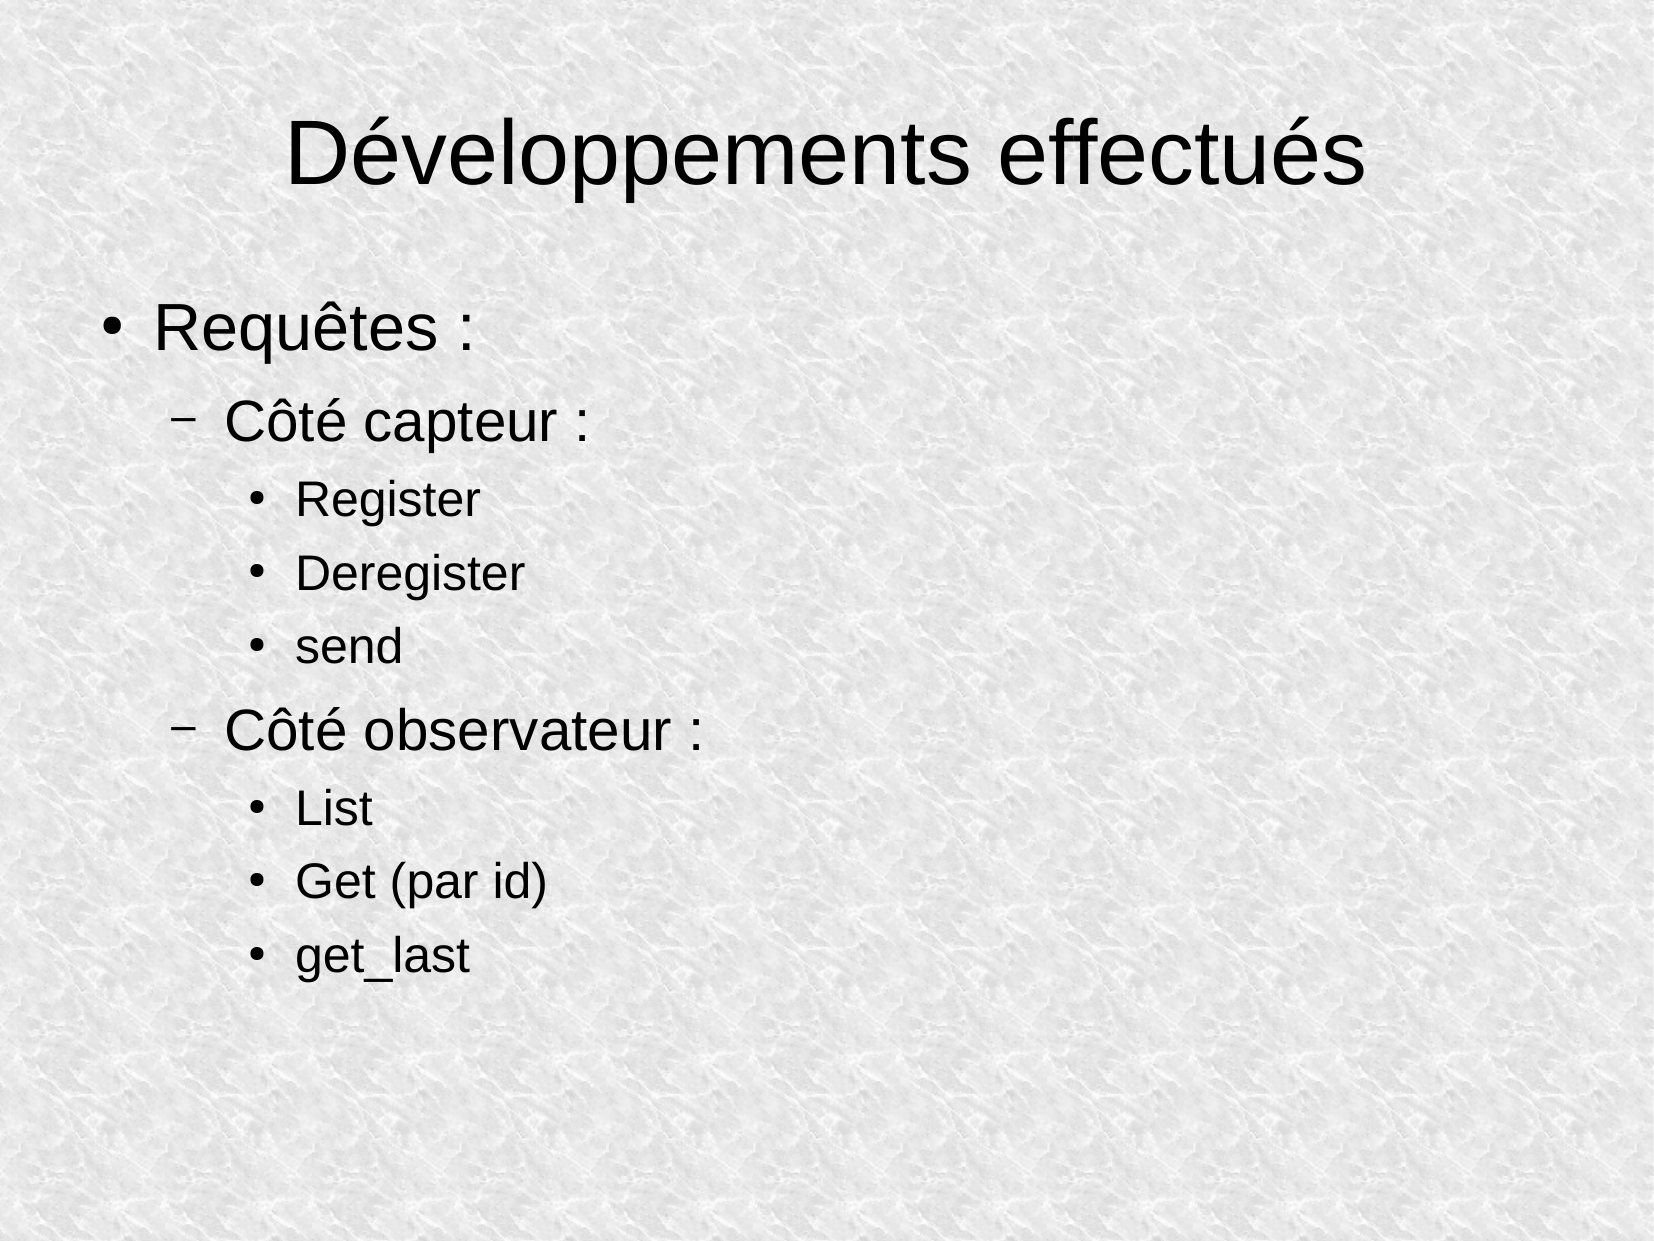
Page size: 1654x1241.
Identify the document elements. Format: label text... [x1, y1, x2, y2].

picture [0, 0, 1654, 1241]
title Développements effectués [82, 49, 1571, 257]
list Requêtes : Côté capteur : Register Deregister send Côté observateur : List Get (par id) get_last [82, 290, 1571, 1010]
